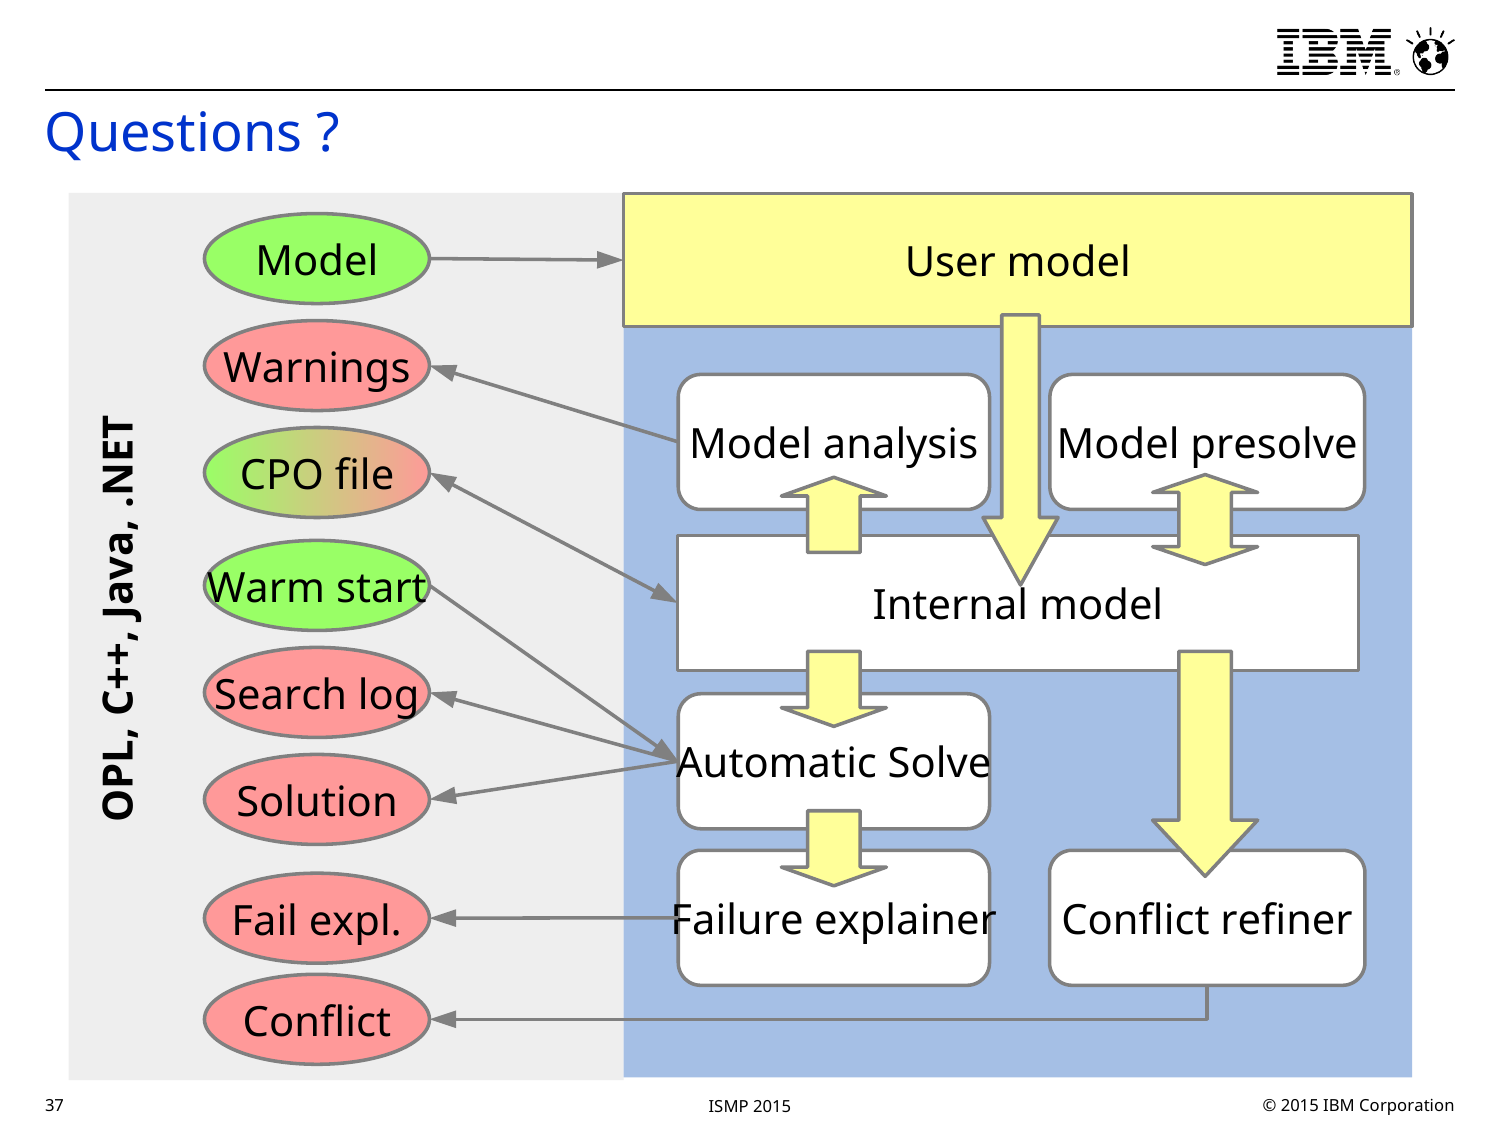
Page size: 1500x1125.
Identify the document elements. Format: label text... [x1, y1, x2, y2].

picture [1260, 10, 1468, 90]
text_box CPO file [204, 427, 430, 518]
text_box Internal model [677, 535, 1359, 671]
text_box Fail expl. [204, 873, 430, 964]
text_box Failure explainer [678, 850, 990, 986]
title Questions ? [29, 97, 1455, 203]
text_box User model [623, 193, 1413, 327]
text_box Warnings [204, 320, 430, 411]
text_box Conflict refiner [1049, 850, 1365, 986]
text_box [68, 203, 1413, 1081]
text_box Search log [204, 647, 430, 738]
text_box Search log [399, 689, 411, 706]
text_box Solution [204, 754, 430, 845]
text_box Model presolve [1049, 374, 1365, 510]
text_box OPL, C++, Java, .NET [83, 425, 149, 838]
text_box Model [204, 213, 430, 304]
text_box Warm start [204, 540, 430, 631]
text_box Model analysis [678, 374, 990, 510]
text_box Automatic Solve [678, 693, 990, 829]
text_box Conflict [204, 974, 430, 1065]
